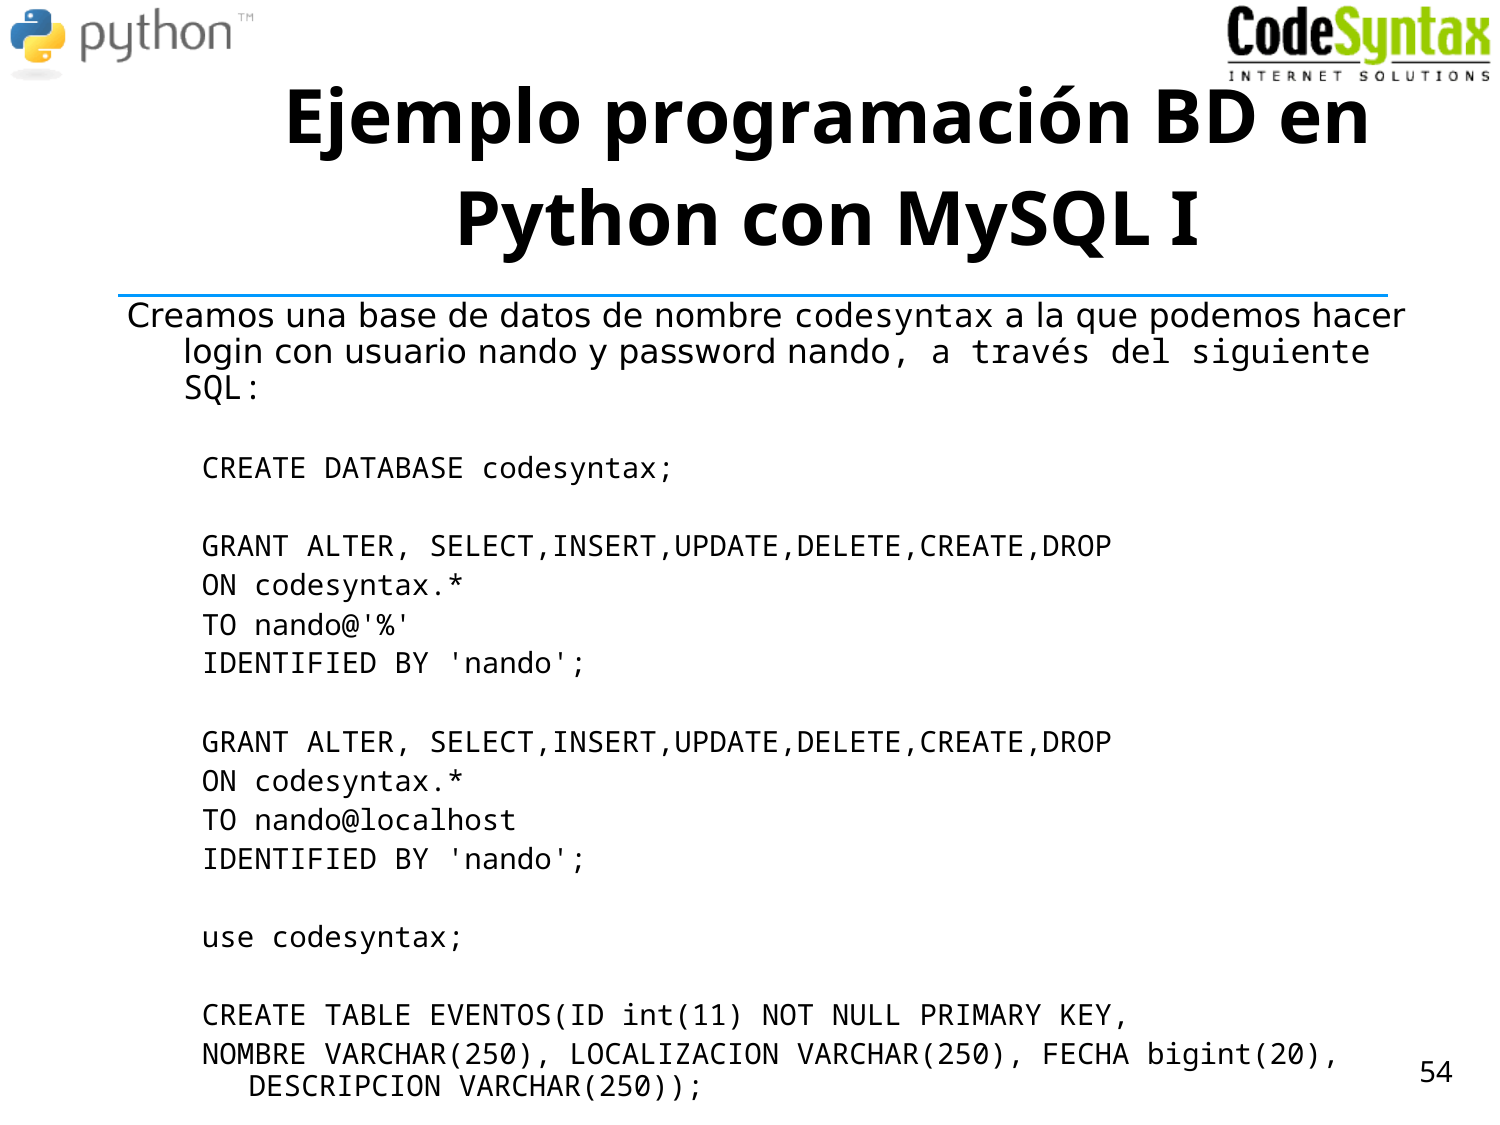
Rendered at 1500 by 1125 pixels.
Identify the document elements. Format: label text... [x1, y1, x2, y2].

title Ejemplo programación BD en Python con MySQL I [188, 31, 1468, 276]
picture [1226, 5, 1500, 83]
picture [0, 0, 286, 92]
list Creamos una base de datos de nombre codesyntax a la que podemos hacer login con usuario nando y password nando, a través del siguiente SQL: CREATE DATABASE codesyntax; GRANT ALTER, SELECT,INSERT,UPDATE,DELETE,CREATE,DROP ON codesyntax.* TO nando@'%' IDENTIFIED BY 'nando'; GRANT ALTER, SELECT,INSERT,UPDATE,DELETE,CREATE,DROP ON codesyntax.* TO nando@localhost IDENTIFIED BY 'nando'; use codesyntax; CREATE TABLE EVENTOS(ID int(11) NOT NULL PRIMARY KEY, NOMBRE VARCHAR(250), LOCALIZACION VARCHAR(250), FECHA bigint(20), DESCRIPCION VARCHAR(250)); INSERT INTO EVENTOS VALUES (0, 'curso python', 'tknika', 0, 'Cursillo sobre Python'); [112, 290, 1446, 1125]
